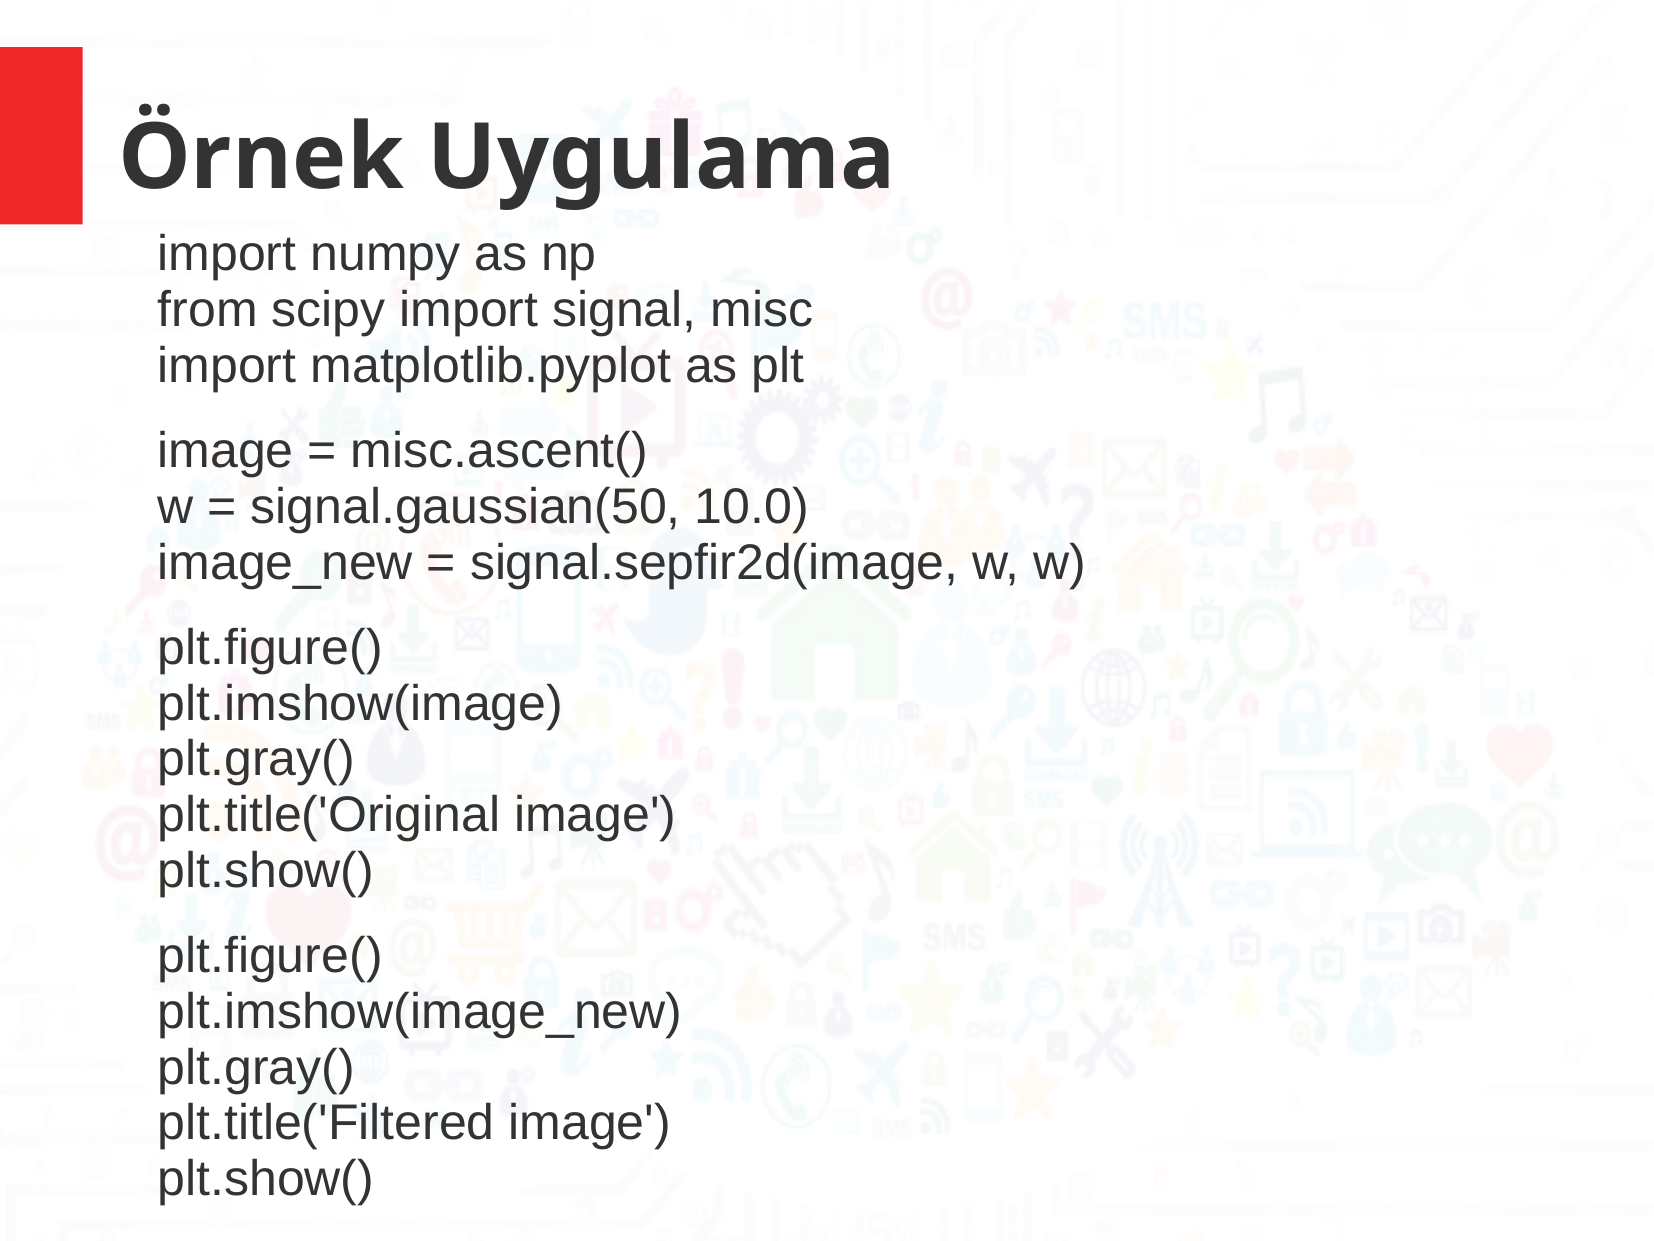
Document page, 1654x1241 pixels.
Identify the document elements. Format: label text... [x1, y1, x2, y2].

title Örnek Uygulama [118, 49, 1571, 257]
picture [0, 0, 1654, 1241]
list import numpy as np from scipy import signal, misc import matplotlib.pyplot as plt image = misc.ascent() w = signal.gaussian(50, 10.0) image_new = signal.sepfir2d(image, w, w) plt.figure() plt.imshow(image) plt.gray() plt.title('Original image') plt.show() plt.figure() plt.imshow(image_new) plt.gray() plt.title('Filtered image') plt.show() [86, 225, 1460, 1207]
